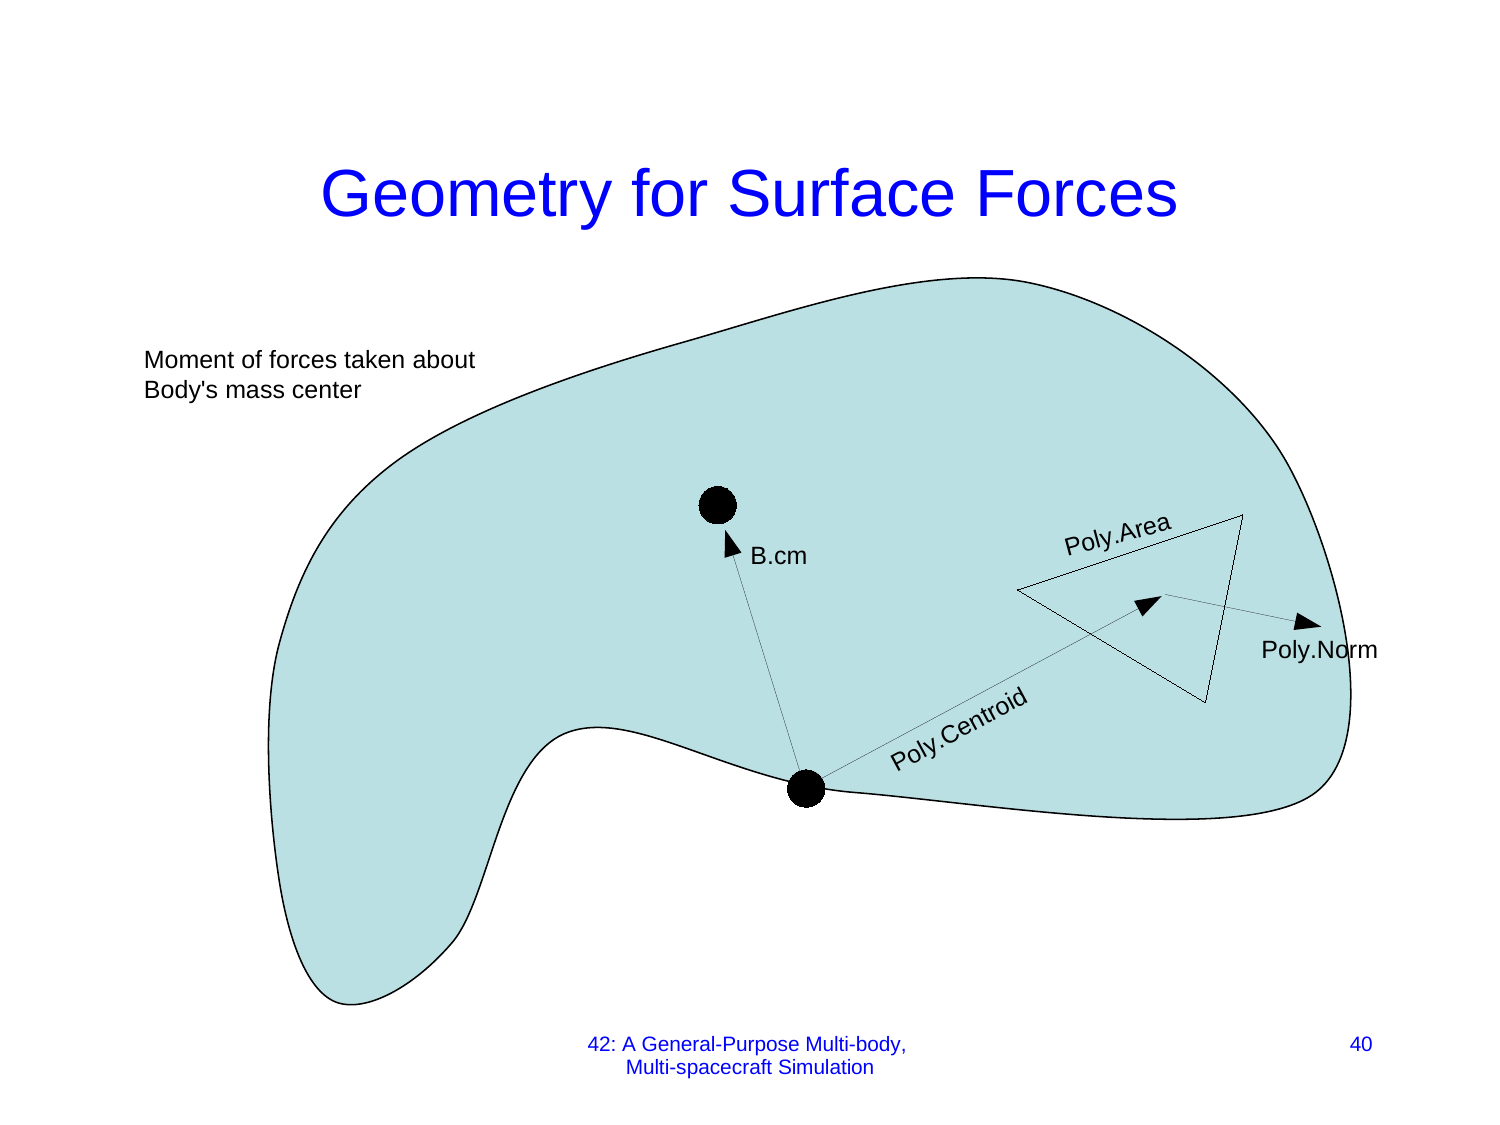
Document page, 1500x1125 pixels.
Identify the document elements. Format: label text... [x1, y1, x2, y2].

text_box Poly.Norm [1246, 625, 1391, 671]
text_box Moment of forces taken about Body's mass center [129, 336, 490, 411]
text_box Poly.Centroid [868, 666, 1047, 791]
title Geometry for Surface Forces [112, 99, 1388, 288]
text_box B.cm [735, 532, 823, 578]
text_box [268, 277, 1351, 1005]
text_box Poly.Area [1044, 493, 1188, 573]
